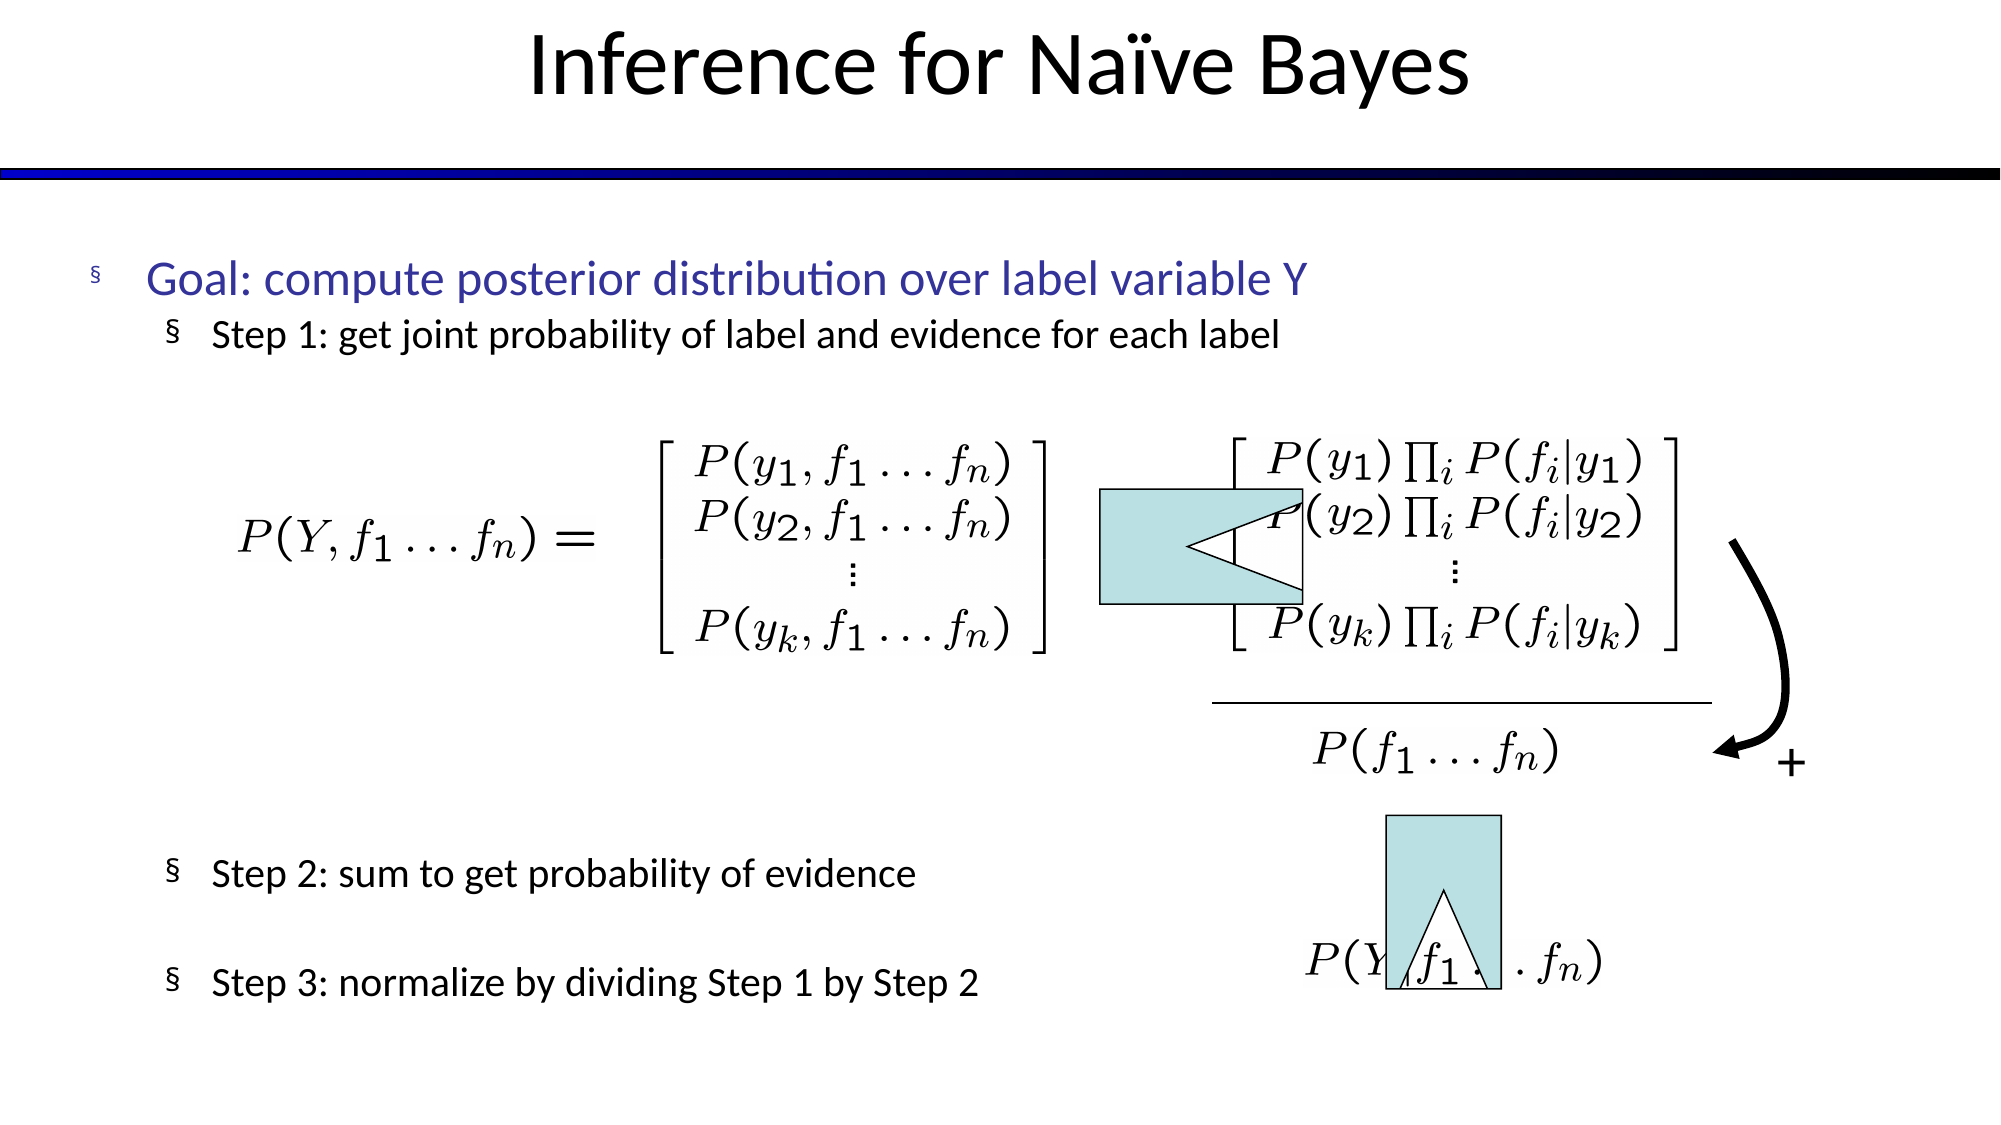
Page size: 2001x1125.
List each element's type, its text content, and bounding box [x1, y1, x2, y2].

text_box [1099, 489, 1303, 605]
picture [1502, 939, 1601, 988]
text_box [1386, 815, 1502, 989]
picture [660, 440, 1046, 656]
picture [237, 515, 596, 562]
title Inference for Naïve Bayes [0, 0, 2000, 184]
picture [1232, 434, 1678, 654]
picture [1232, 504, 1302, 589]
list Goal: compute posterior distribution over label variable Y Step 1: get joint probability of label and evidence for each label Step 2: sum to get probability of evidence Step 3: normalize by dividing Step 1 by Step 2 [75, 249, 1425, 1063]
picture [1303, 939, 1386, 988]
text_box + [1762, 715, 1838, 801]
picture [1312, 727, 1558, 774]
picture [1401, 939, 1486, 988]
